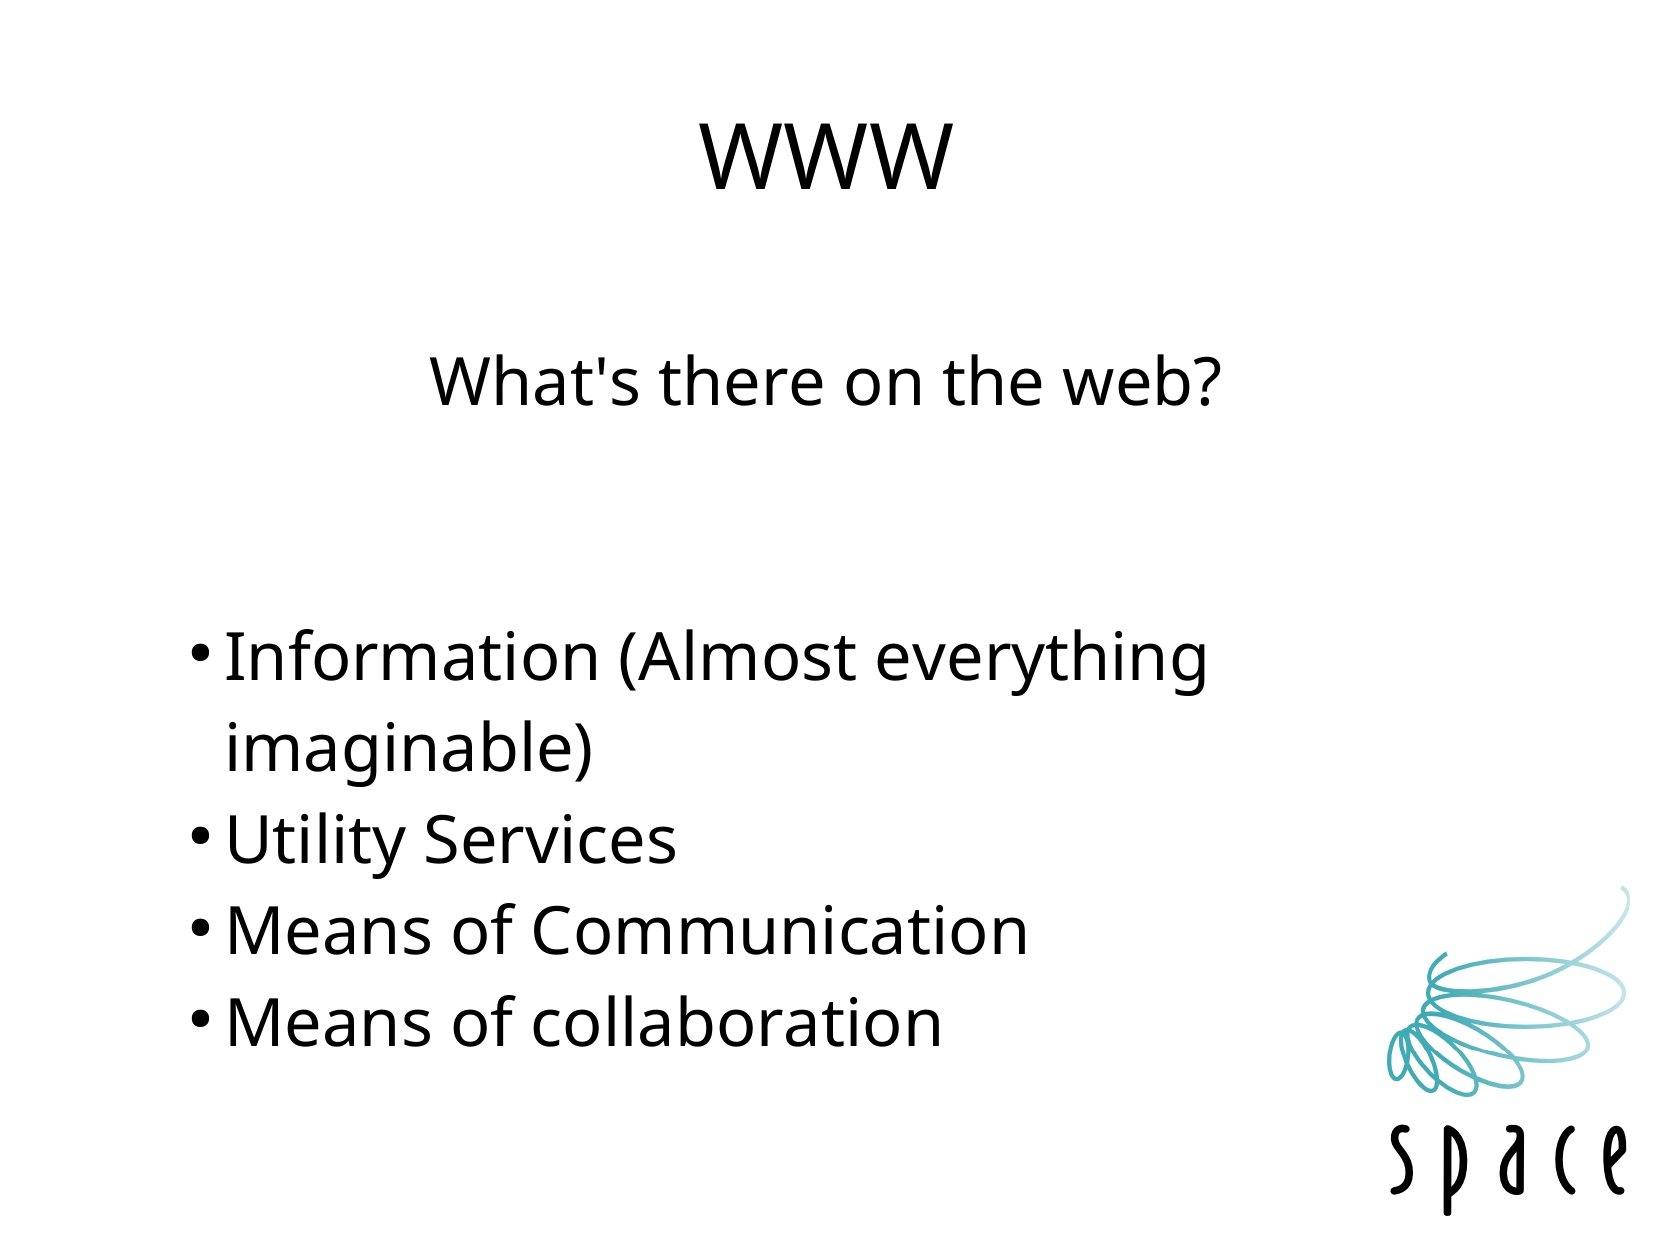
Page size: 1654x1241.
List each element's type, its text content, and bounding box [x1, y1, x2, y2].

subtitle What's there on the web? Information (Almost everything imaginable)‏ Utility Services Means of Communication Means of collaboration [82, 297, 1571, 1102]
picture [1387, 885, 1630, 1216]
title WWW [82, 56, 1571, 249]
